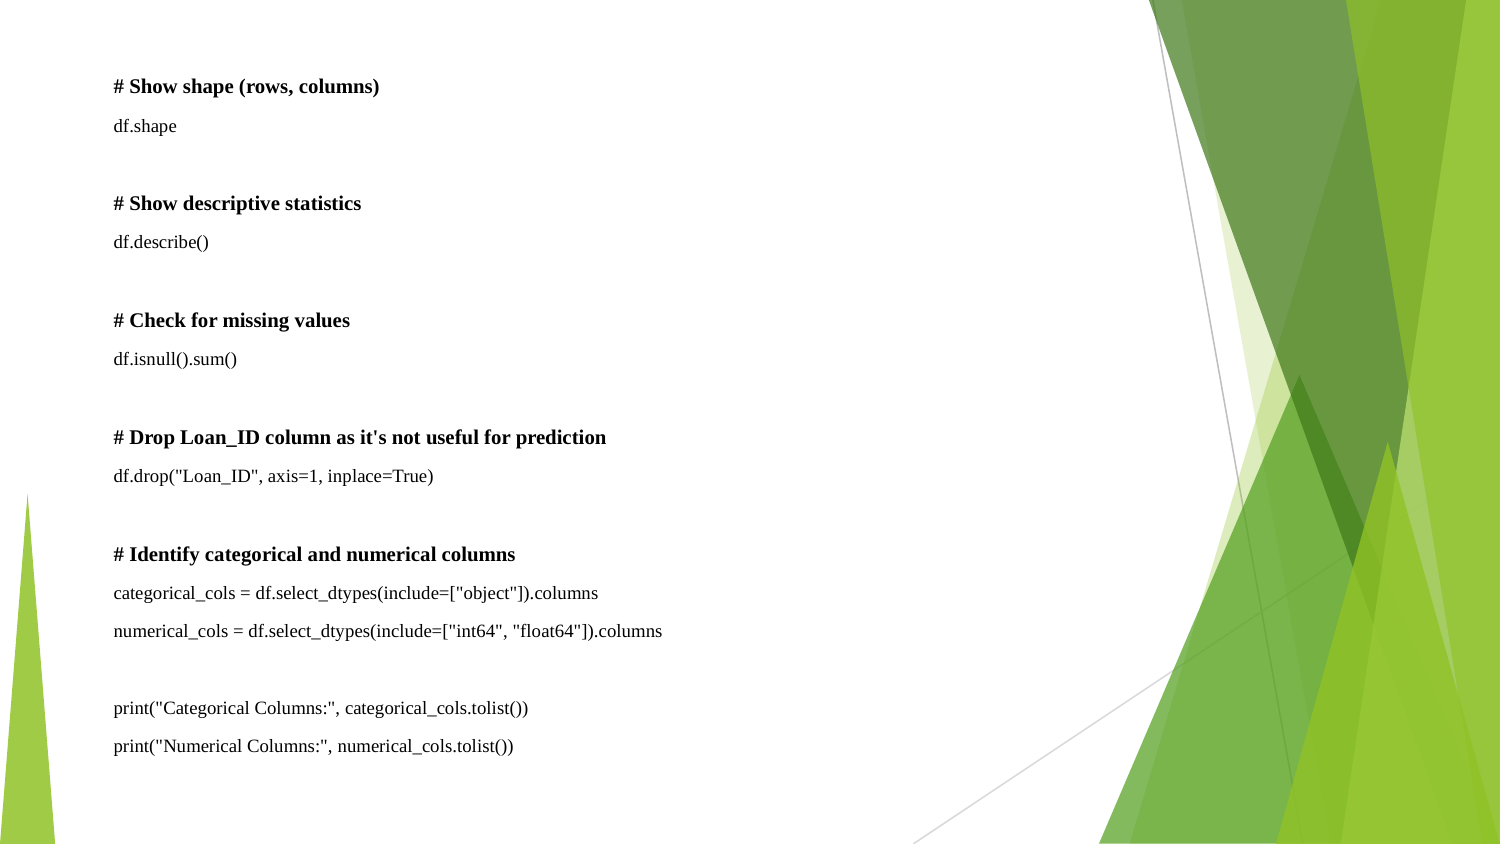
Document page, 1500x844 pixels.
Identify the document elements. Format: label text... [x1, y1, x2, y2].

text_box # Show shape (rows, columns) df.shape # Show descriptive statistics df.describe() # Check for missing values df.isnull().sum() # Drop Loan_ID column as it's not useful for prediction df.drop("Loan_ID", axis=1, inplace=True) # Identify categorical and numerical columns categorical_cols = df.select_dtypes(include=["object"]).columns numerical_cols = df.select_dtypes(include=["int64", "float64"]).columns print("Categorical Columns:", categorical_cols.tolist()) print("Numerical Columns:", numerical_cols.tolist()) [86, 65, 1448, 783]
